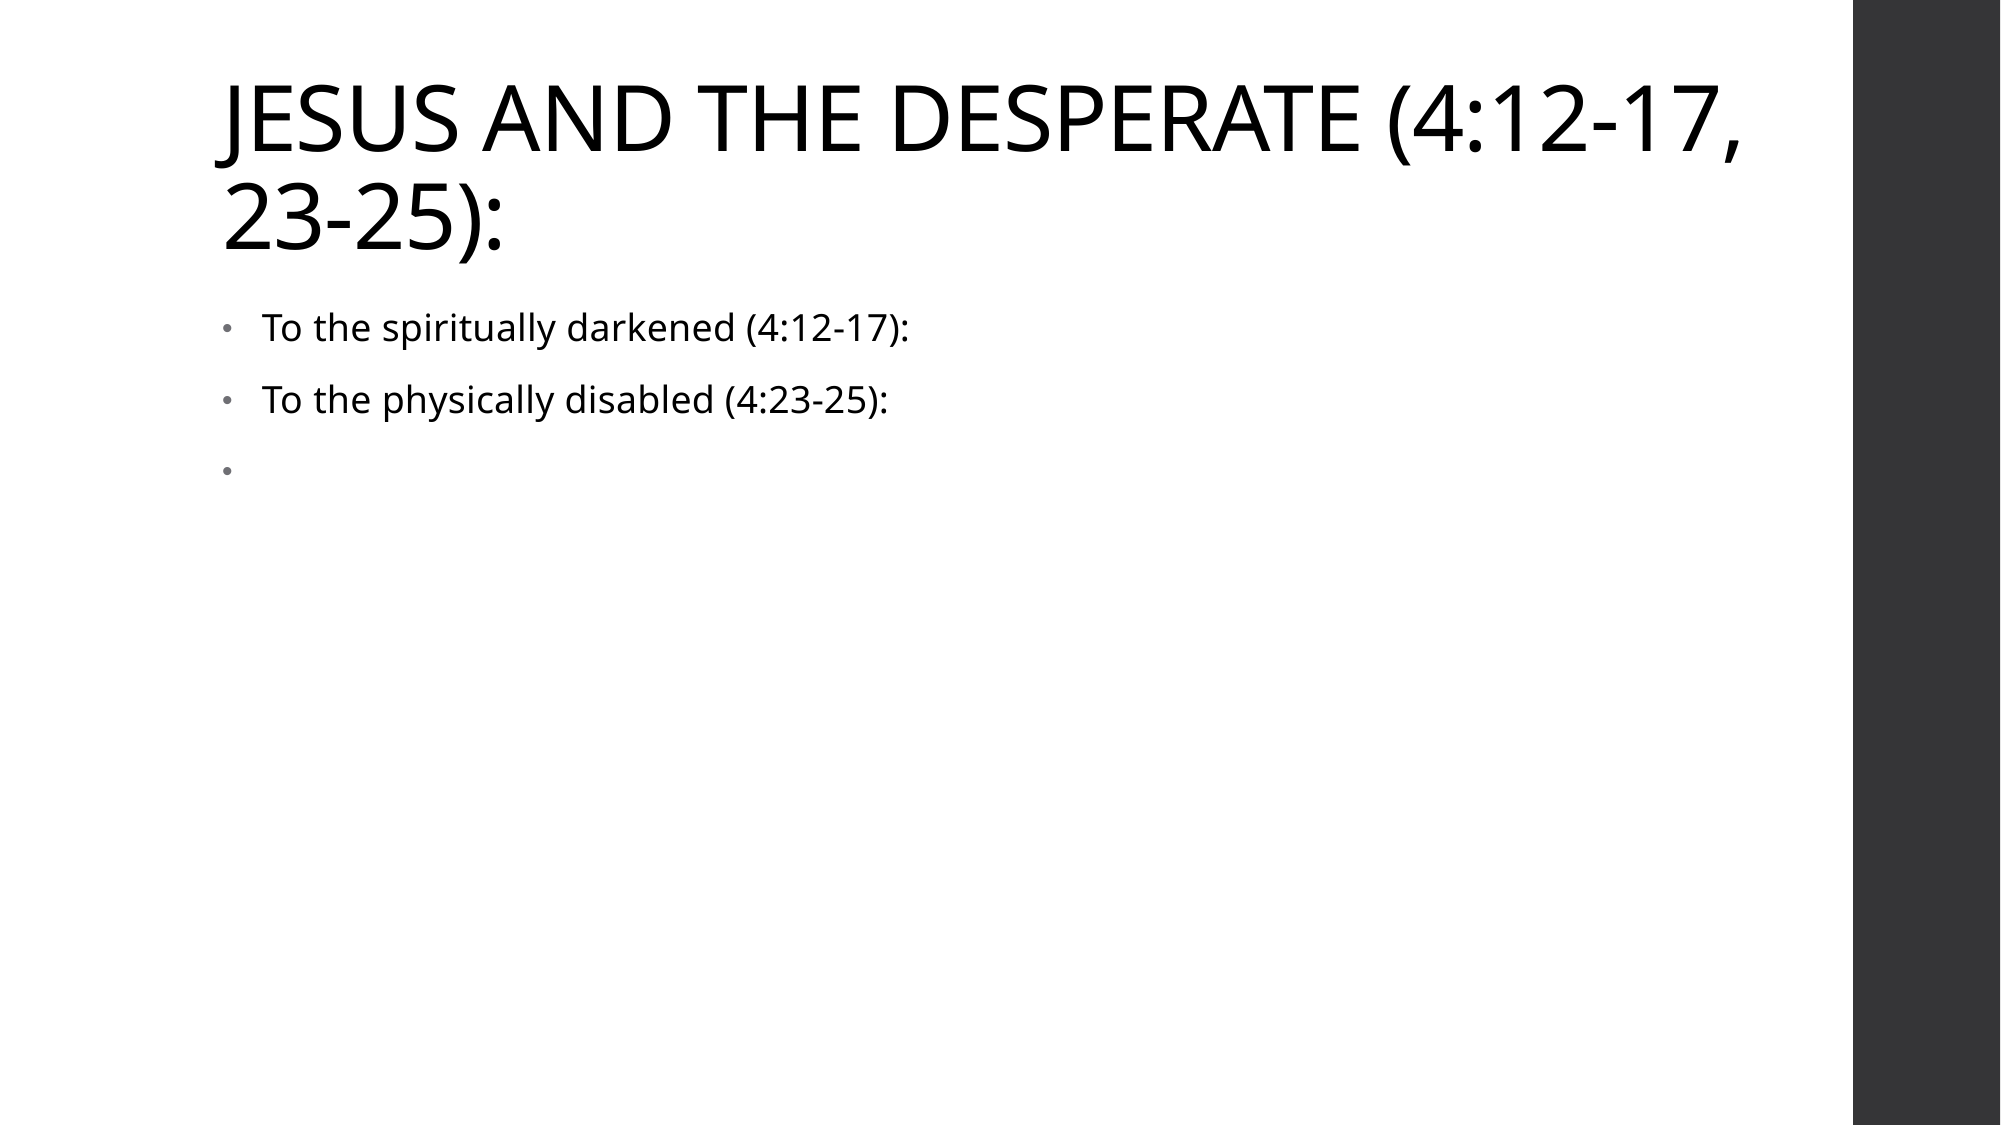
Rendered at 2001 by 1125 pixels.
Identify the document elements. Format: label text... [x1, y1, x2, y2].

title JESUS AND THE DESPERATE (4:12-17, 23-25): [206, 60, 1797, 278]
list To the spiritually darkened (4:12-17): To the physically disabled (4:23-25): [206, 299, 1617, 1014]
